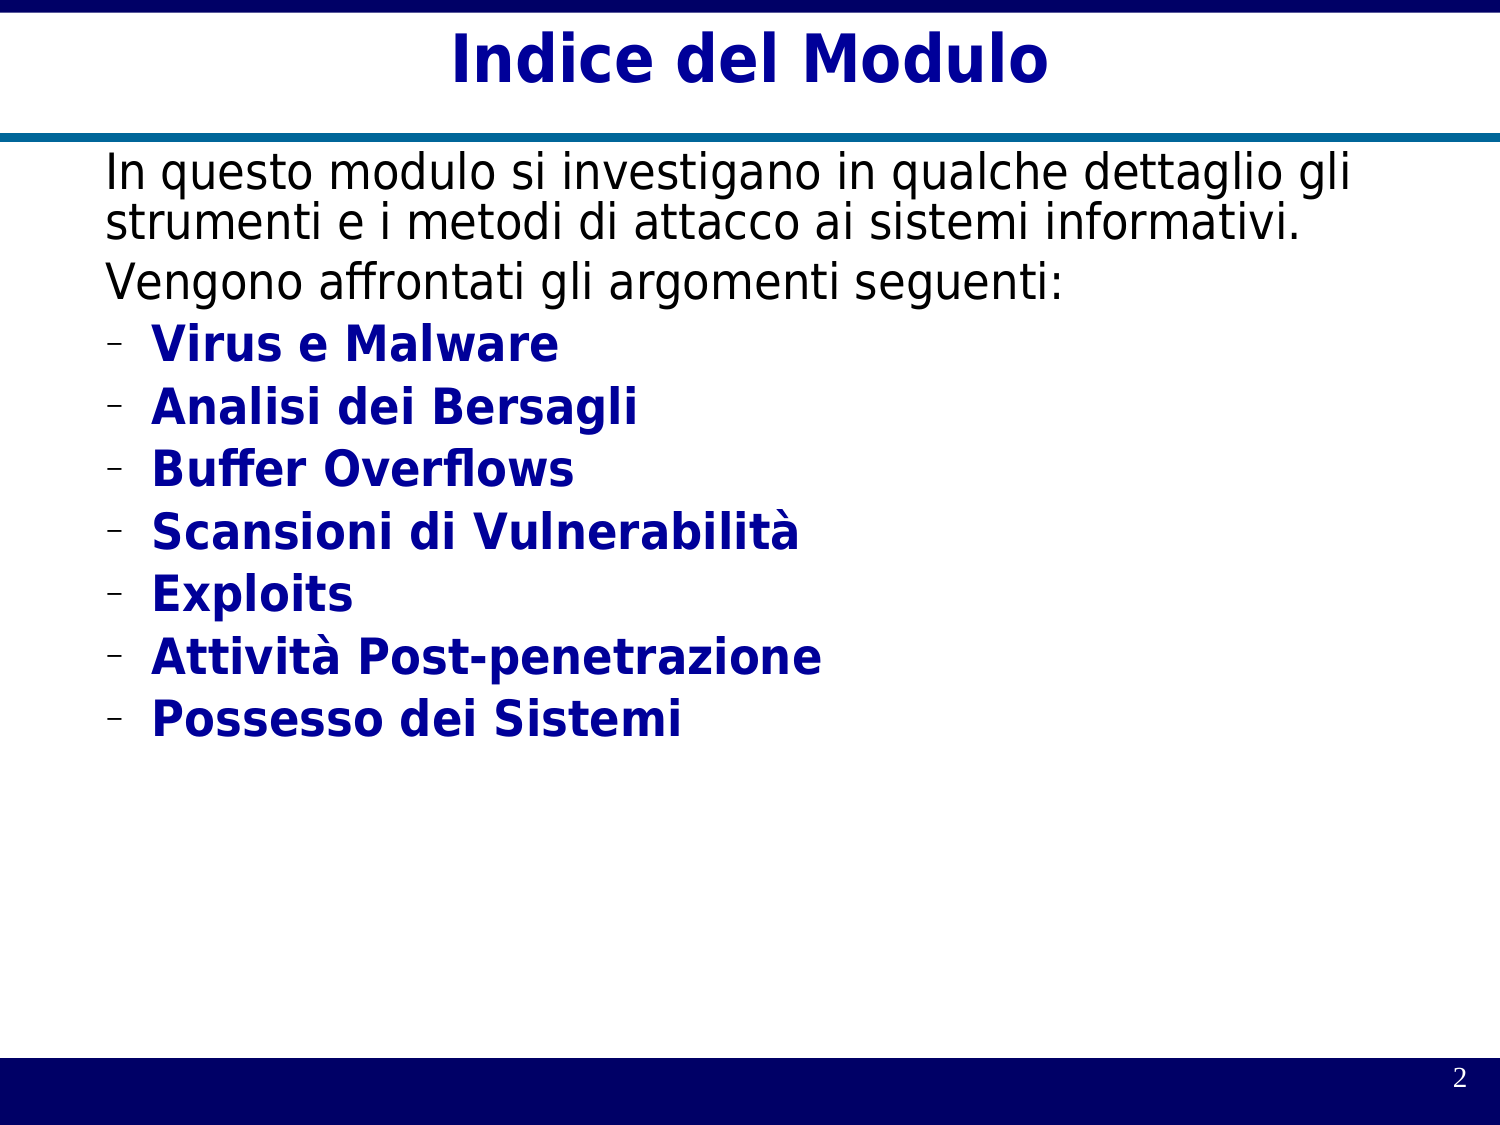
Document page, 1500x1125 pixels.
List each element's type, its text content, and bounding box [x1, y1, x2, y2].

list In questo modulo si investigano in qualche dettaglio gli strumenti e i metodi di attacco ai sistemi informativi. Vengono affrontati gli argomenti seguenti: Virus e Malware Analisi dei Bersagli Buffer Overflows Scansioni di Vulnerabilità Exploits Attività Post-penetrazione Possesso dei Sistemi [30, 149, 1471, 1055]
title Indice del Modulo [30, 0, 1471, 126]
